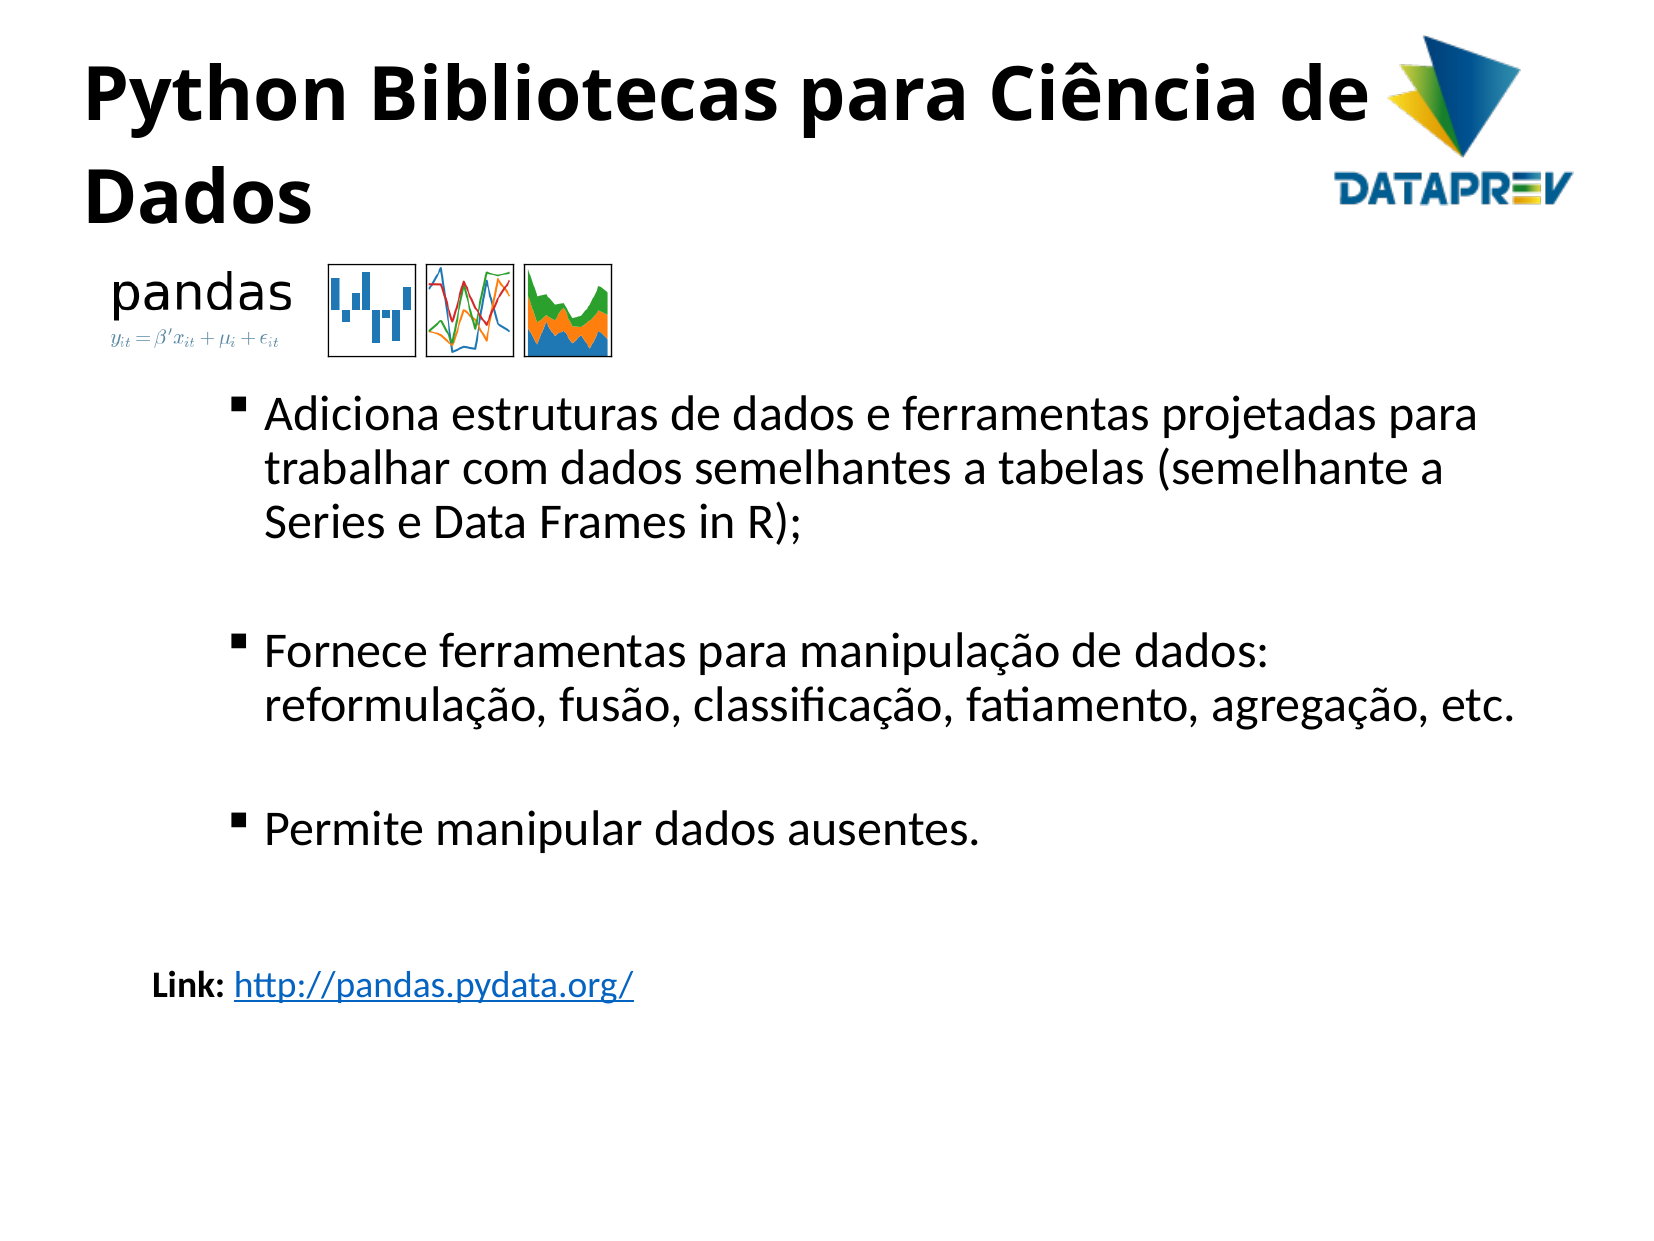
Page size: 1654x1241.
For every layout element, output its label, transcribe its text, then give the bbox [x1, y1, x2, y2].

text_box Link: http://pandas.pydata.org/ [137, 952, 902, 1013]
picture [82, 252, 627, 367]
picture [1334, 35, 1574, 206]
text_box Adiciona estruturas de dados e ferramentas projetadas para trabalhar com dados semelhantes a tabelas (semelhante a Series e Data Frames in R); Fornece ferramentas para manipulação de dados: reformulação, fusão, classificação, fatiamento, agregação, etc. Permite manipular dados ausentes. [137, 299, 1560, 1014]
title Python Bibliotecas para Ciência de Dados [82, 49, 1429, 237]
